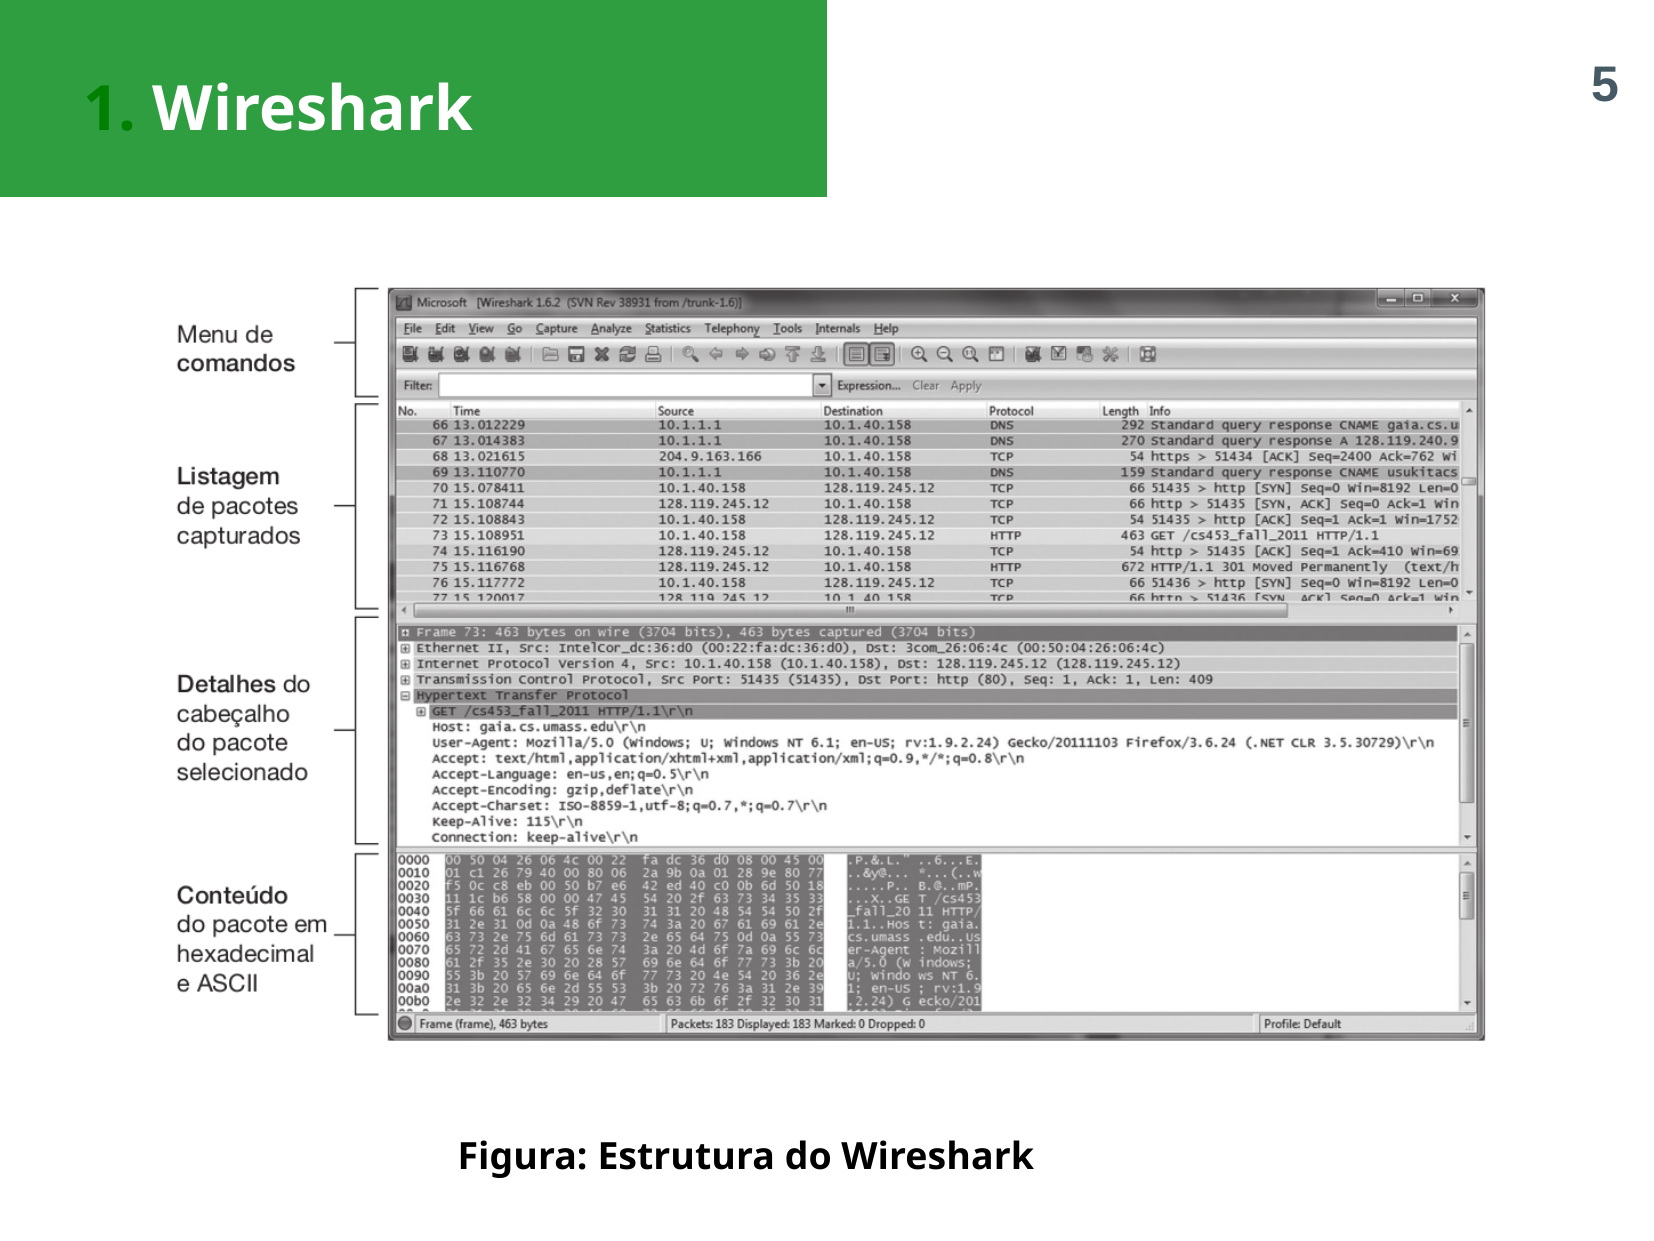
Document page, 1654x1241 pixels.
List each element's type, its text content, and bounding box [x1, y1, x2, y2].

picture [147, 265, 1532, 1083]
title 1. Wireshark [83, 2, 1572, 210]
text_box Figura: Estrutura do Wireshark [442, 1122, 1329, 1181]
